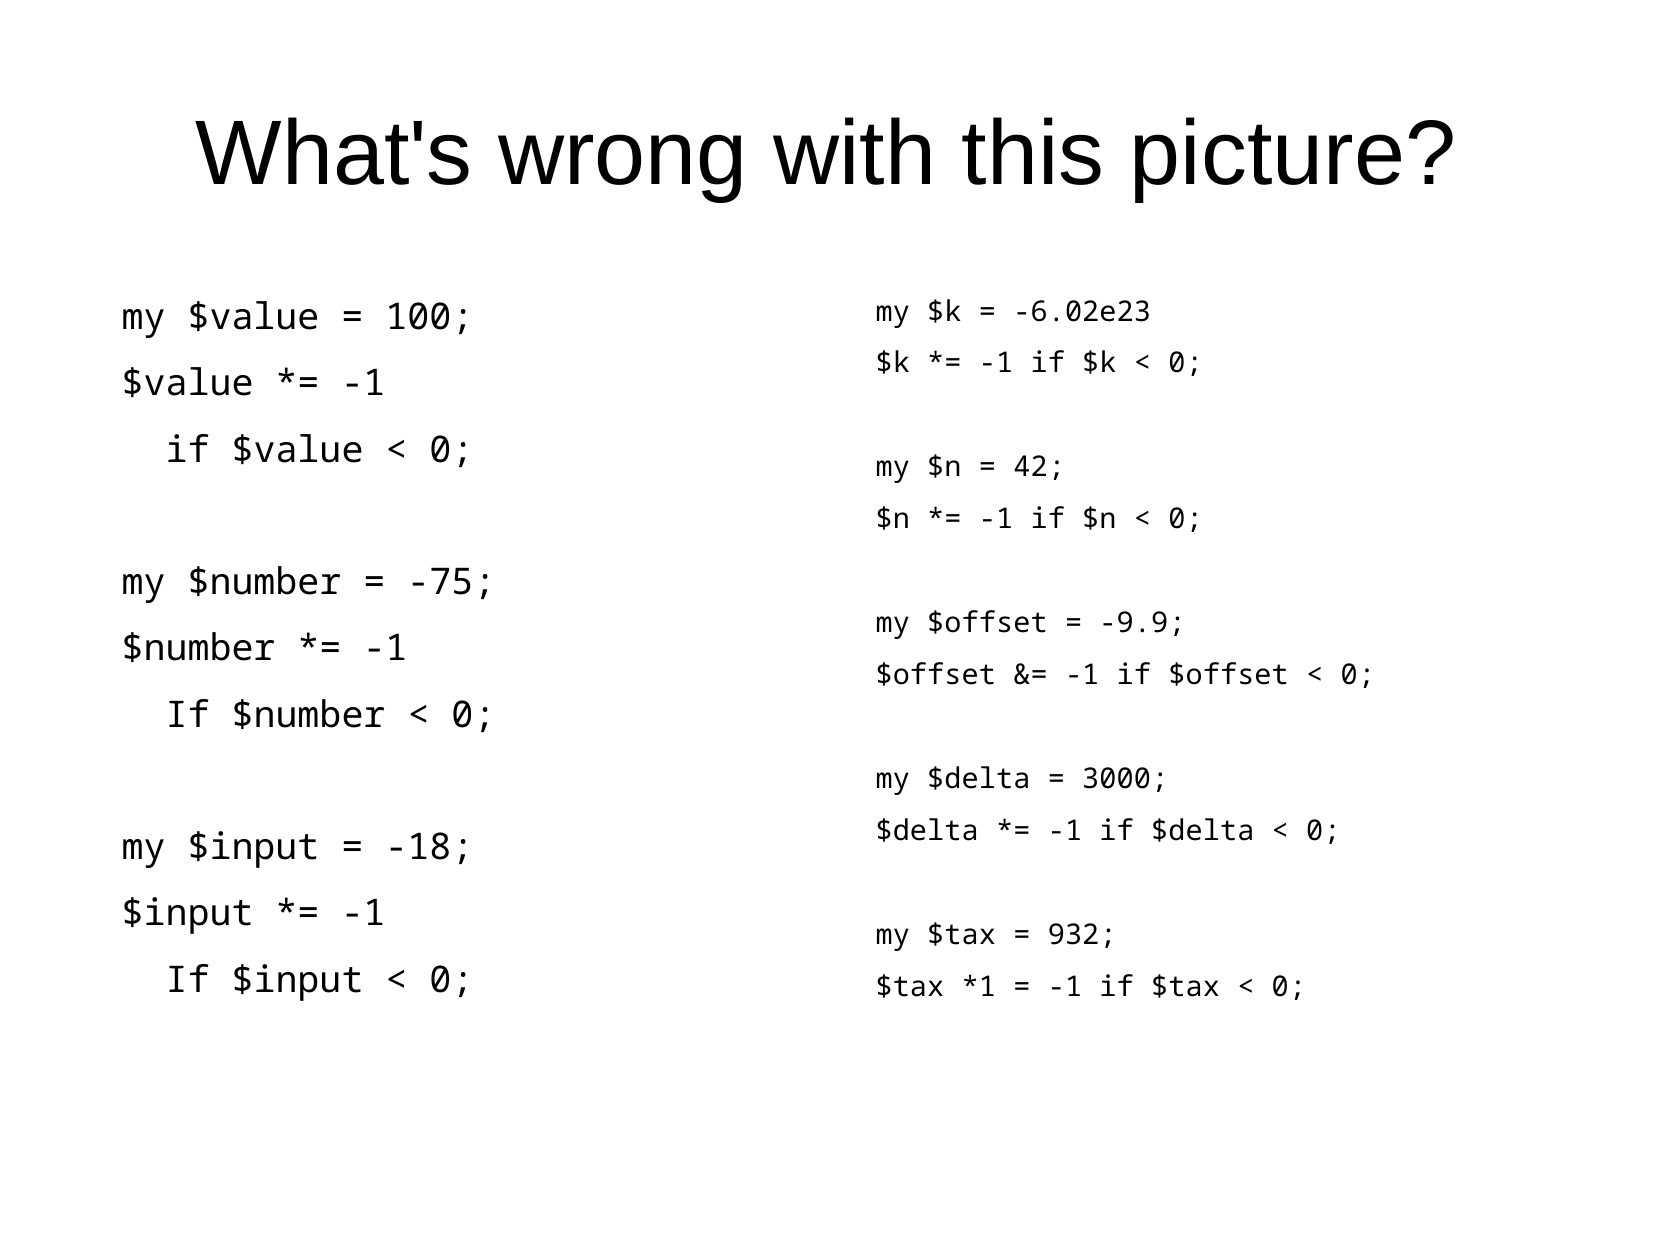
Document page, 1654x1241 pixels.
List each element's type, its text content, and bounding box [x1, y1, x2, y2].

list my $value = 100; $value *= -1 if $value < 0; my $number = -75; $number *= -1 If $number < 0; my $input = -18; $input *= -1 If $input < 0; [82, 290, 809, 1010]
list my $k = -6.02e23 $k *= -1 if $k < 0; my $n = 42; $n *= -1 if $n < 0; my $offset = -9.9; $offset &= -1 if $offset < 0; my $delta = 3000; $delta *= -1 if $delta < 0; my $tax = 932; $tax *1 = -1 if $tax < 0; [845, 290, 1572, 1010]
title What's wrong with this picture? [82, 49, 1571, 257]
